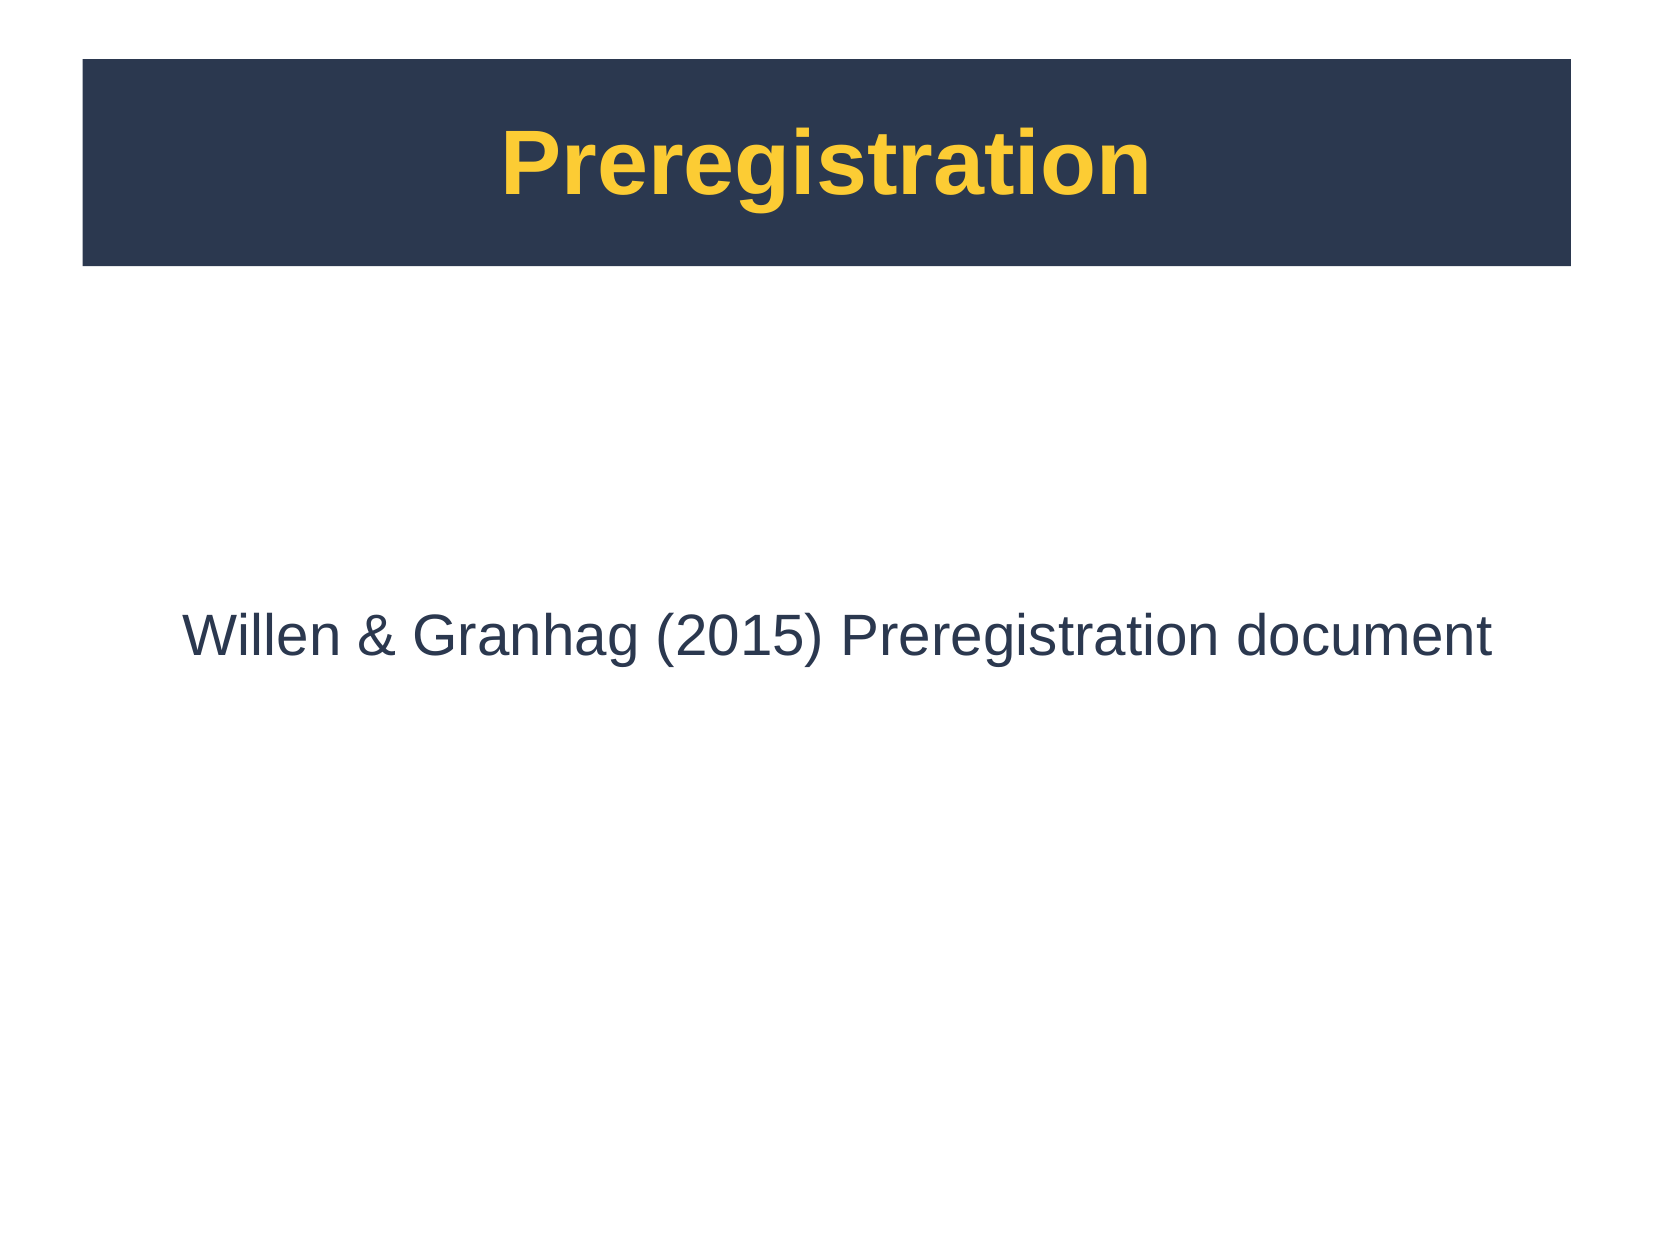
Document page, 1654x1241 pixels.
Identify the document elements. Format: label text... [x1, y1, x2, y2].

title Preregistration [82, 59, 1571, 267]
subtitle Willen & Granhag (2015) Preregistration document [94, 295, 1583, 1184]
